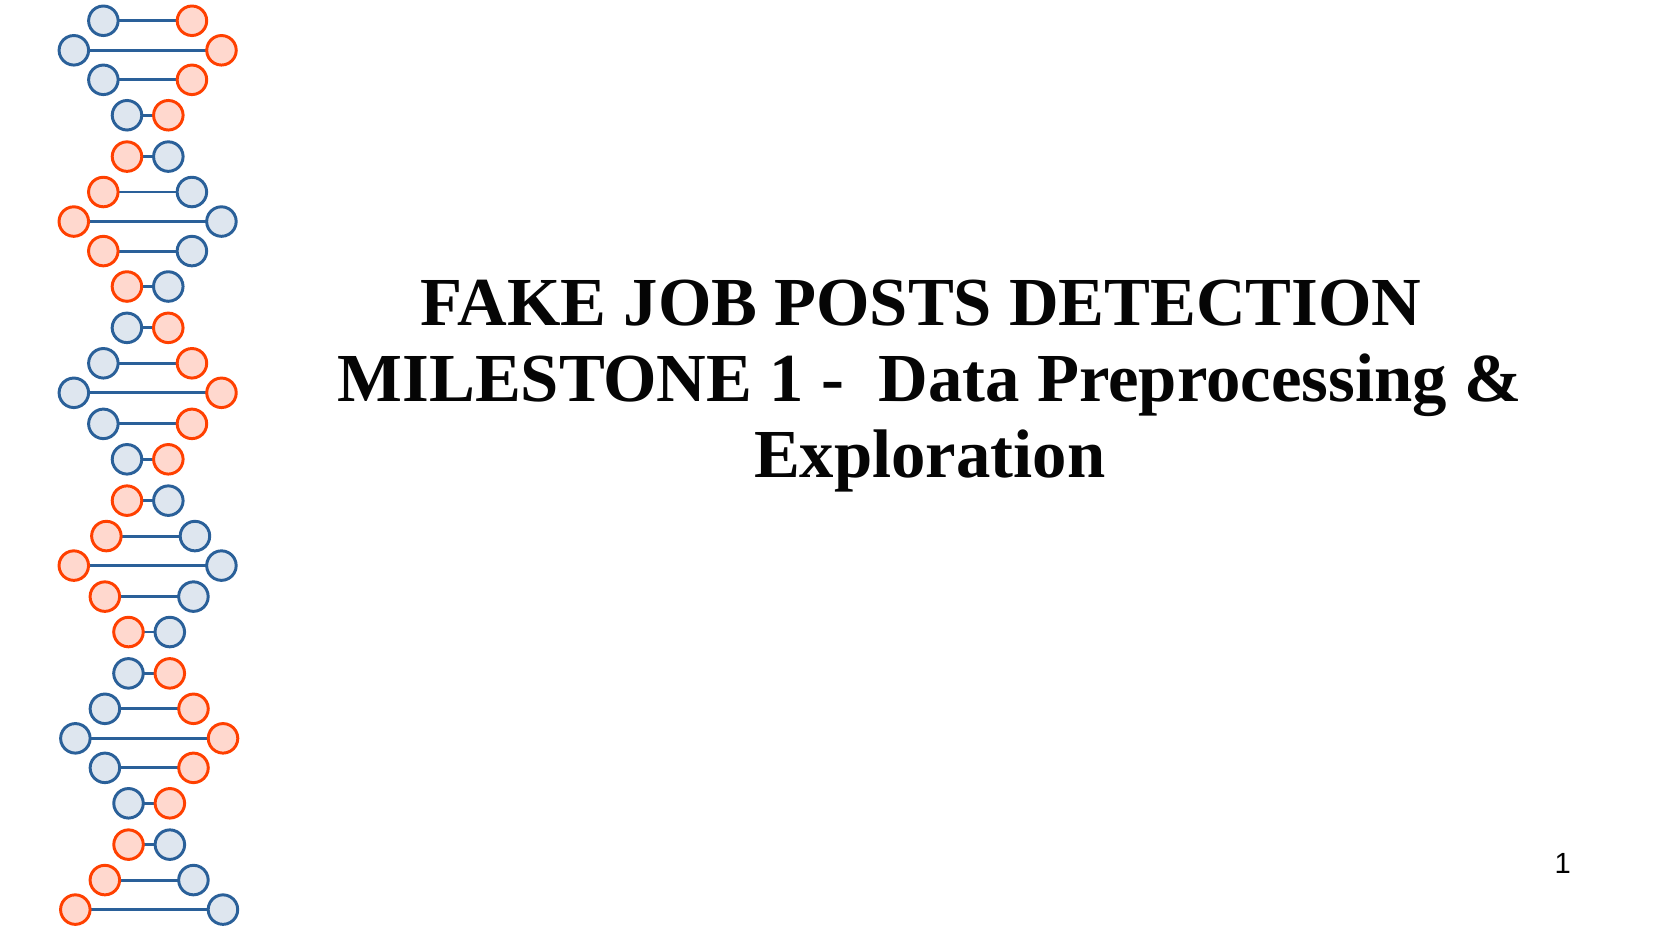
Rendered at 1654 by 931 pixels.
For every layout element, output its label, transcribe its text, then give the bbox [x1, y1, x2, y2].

title FAKE JOB POSTS DETECTION MILESTONE 1 - Data Preprocessing & Exploration [265, 35, 1595, 798]
